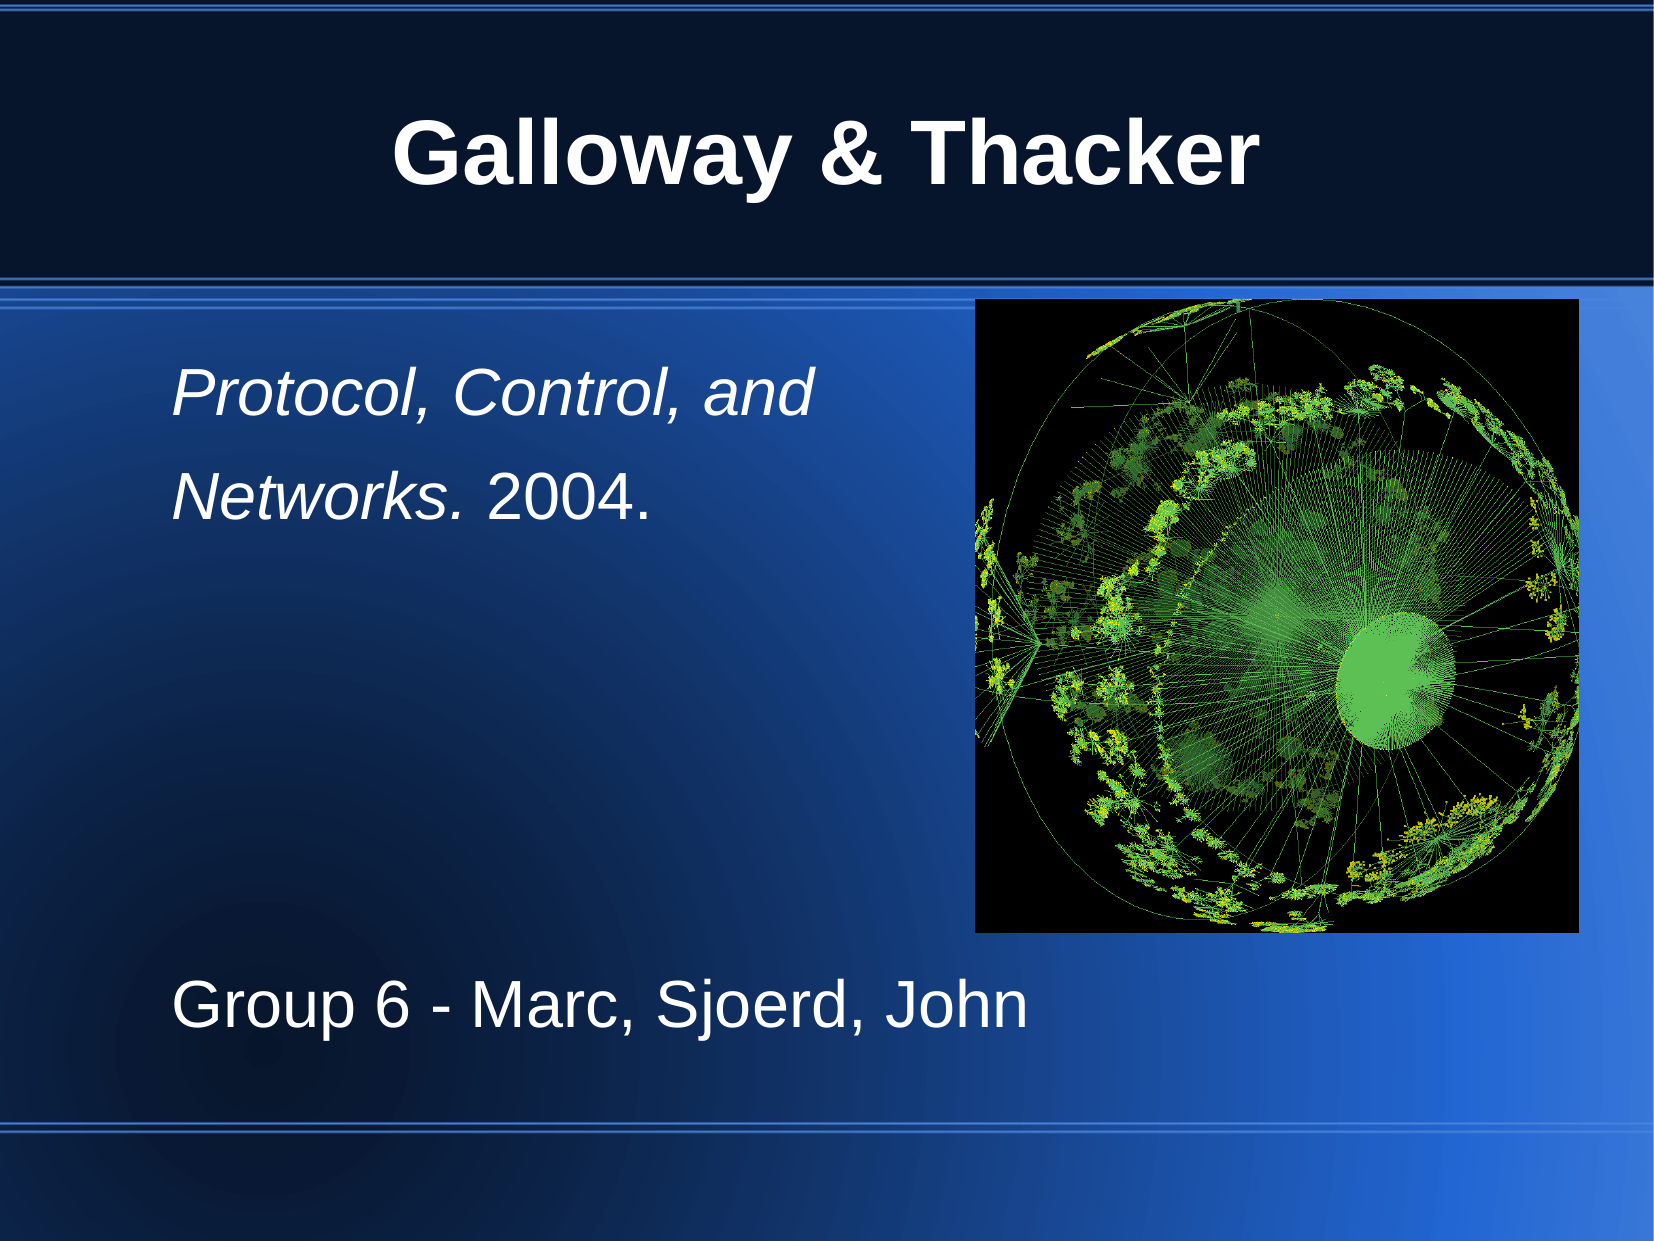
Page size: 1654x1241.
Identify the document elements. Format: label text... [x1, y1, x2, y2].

picture [0, 0, 1654, 1241]
title Galloway & Thacker [82, 56, 1571, 250]
list Protocol, Control, and Networks. 2004. Group 6 - Marc, Sjoerd, John [82, 355, 1571, 1147]
